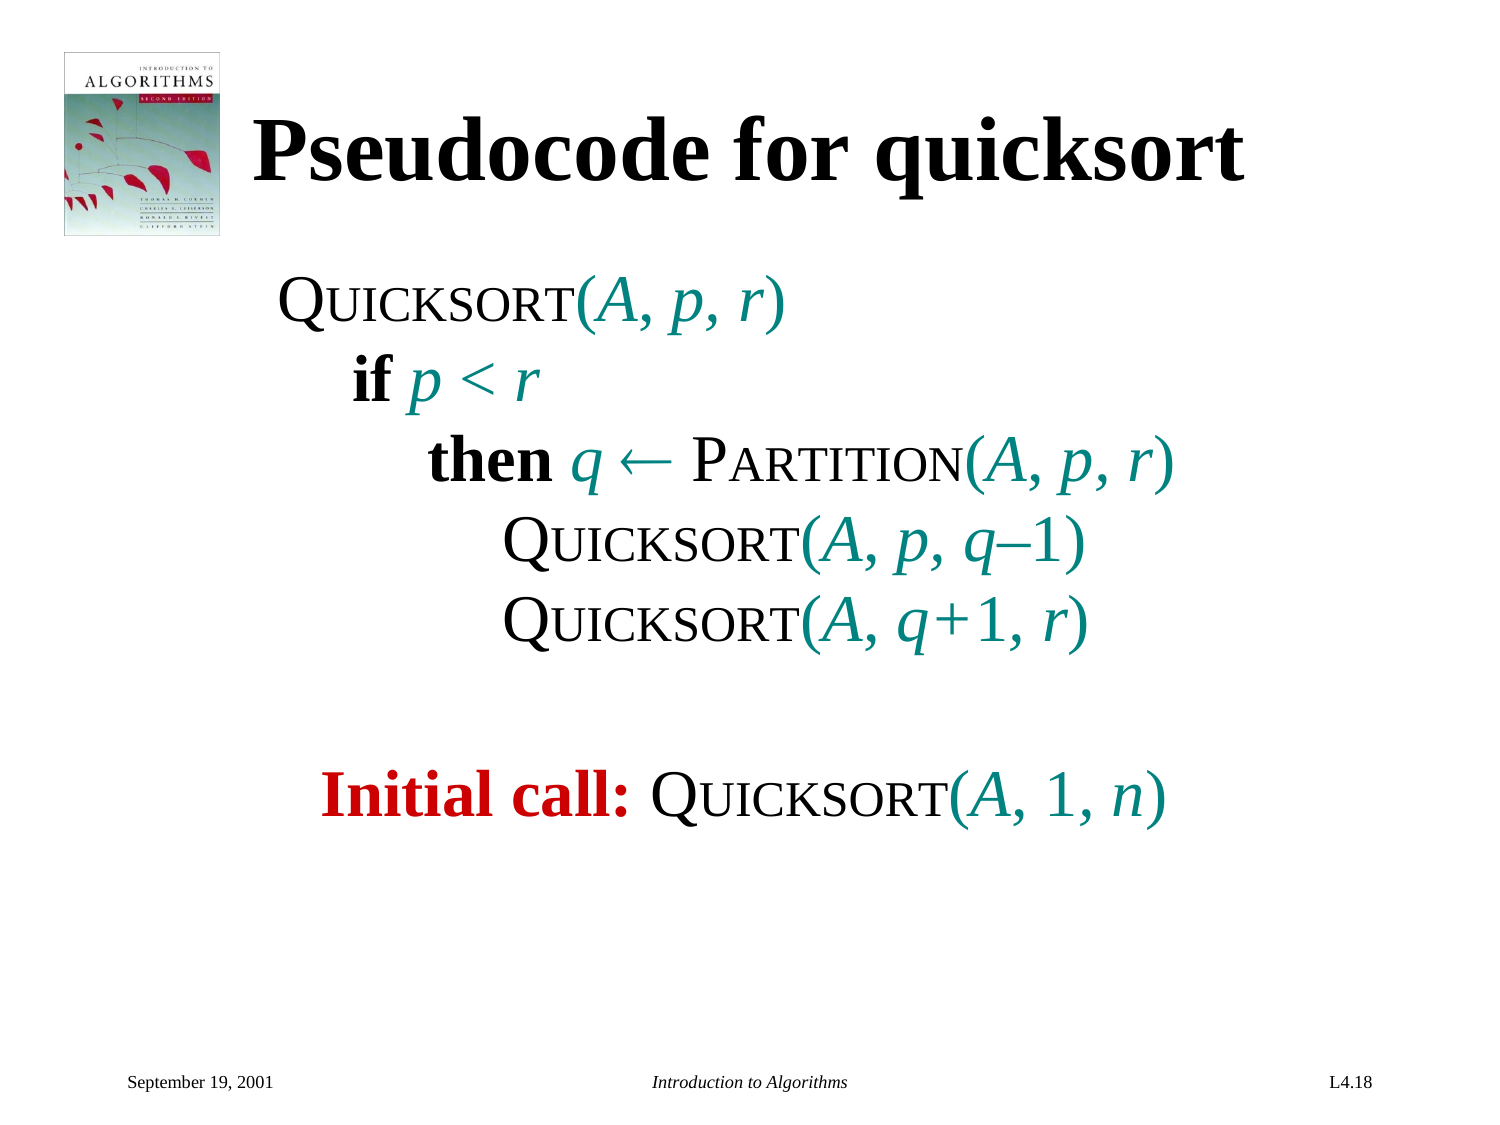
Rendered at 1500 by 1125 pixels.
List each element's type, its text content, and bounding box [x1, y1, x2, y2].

text_box Introduction to Algorithms [512, 1062, 988, 1101]
text_box September 19, 2001 [112, 1062, 426, 1101]
text_box L4.<number> [1074, 1062, 1388, 1101]
title Pseudocode for quicksort [237, 49, 1475, 238]
text_box Initial call: QUICKSORT(A, 1, n) [305, 742, 1183, 838]
text_box QUICKSORT(A, p, r) if p < r then q  PARTITION(A, p, r) QUICKSORT(A, p, q–1) QUICKSORT(A, q+1, r) [262, 247, 1226, 663]
picture [64, 52, 220, 236]
